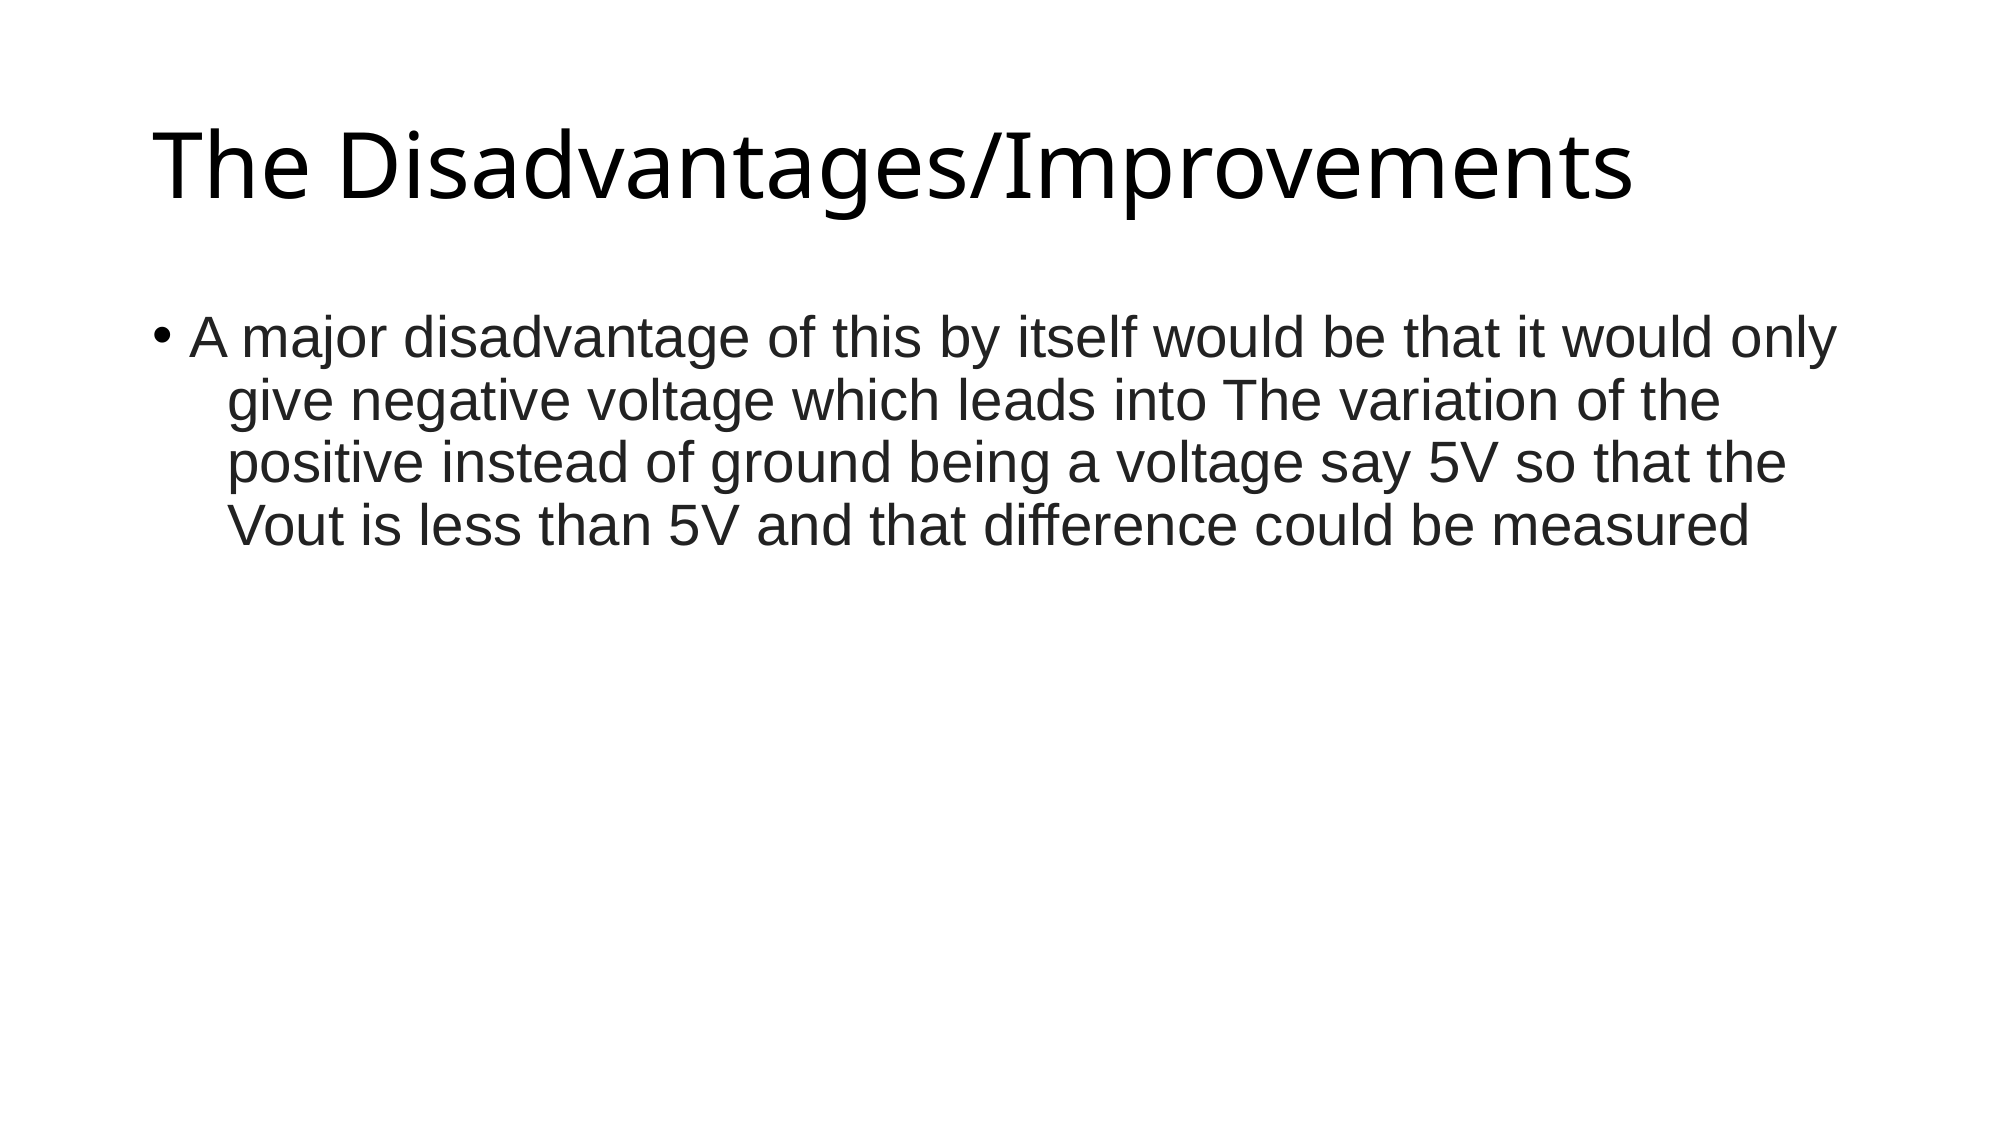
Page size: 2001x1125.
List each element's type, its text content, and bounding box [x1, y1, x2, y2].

title The Disadvantages/Improvements [137, 59, 1863, 278]
list A major disadvantage of this by itself would be that it would only give negative voltage which leads into The variation of the positive instead of ground being a voltage say 5V so that the Vout is less than 5V and that difference could be measured [137, 299, 1863, 1014]
